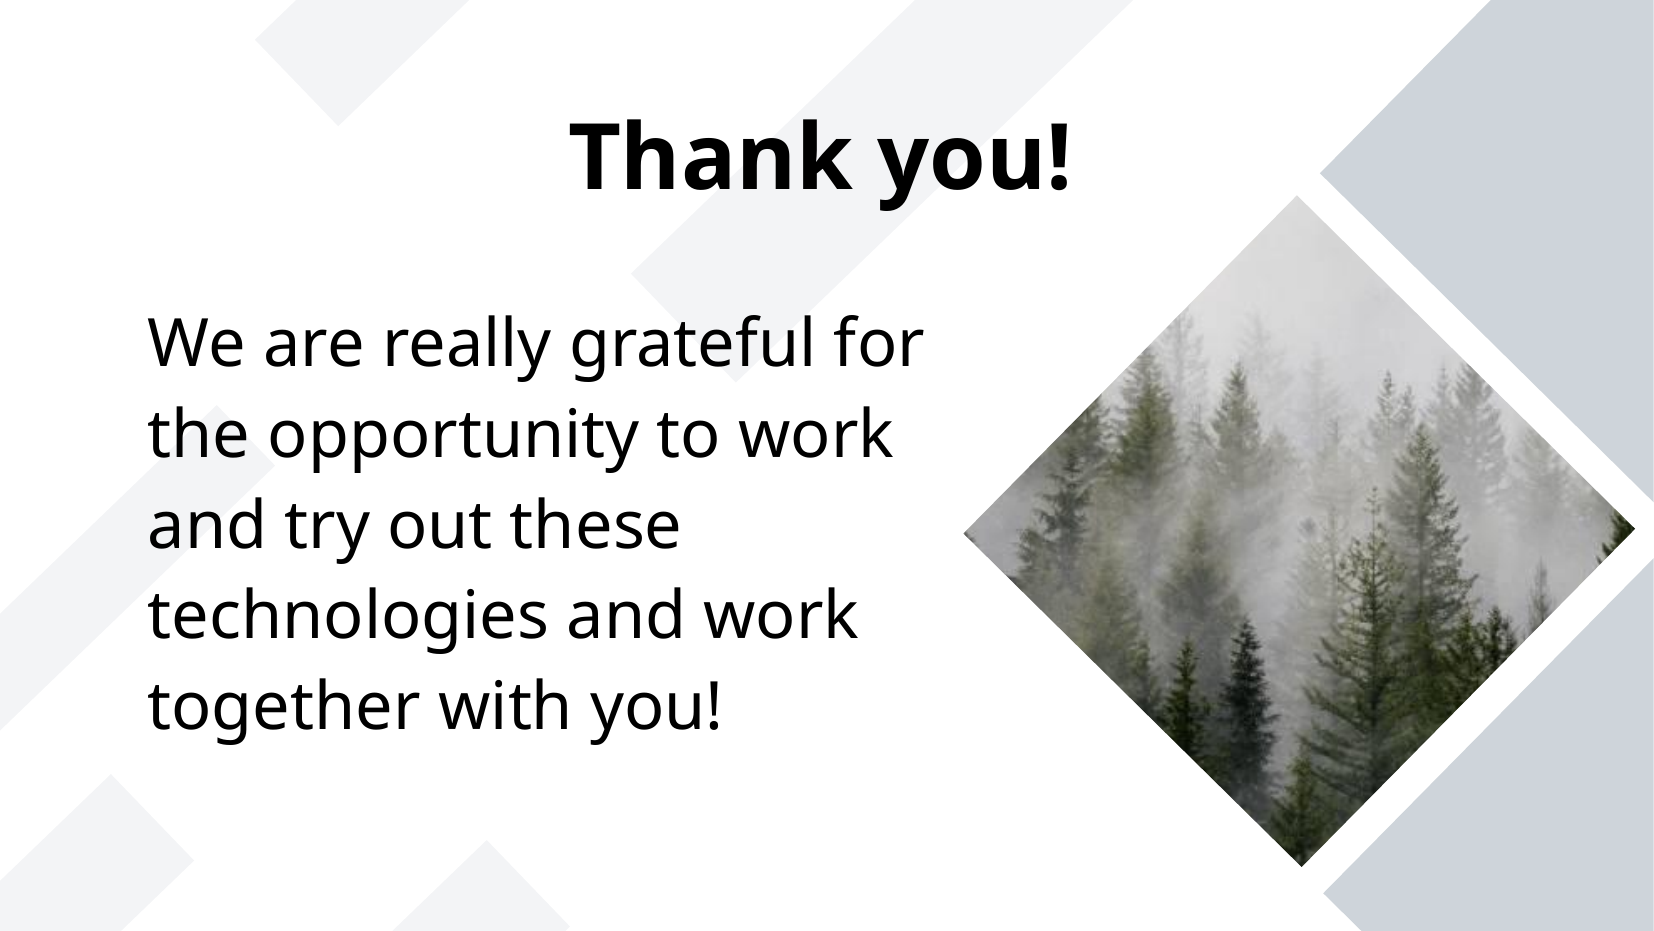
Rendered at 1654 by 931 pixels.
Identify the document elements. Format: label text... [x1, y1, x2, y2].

list We are really grateful for the opportunity to work and try out these technologies and work together with you! [76, 295, 976, 835]
title Thank you! [76, 76, 1565, 233]
text_box [976, 233, 1636, 867]
